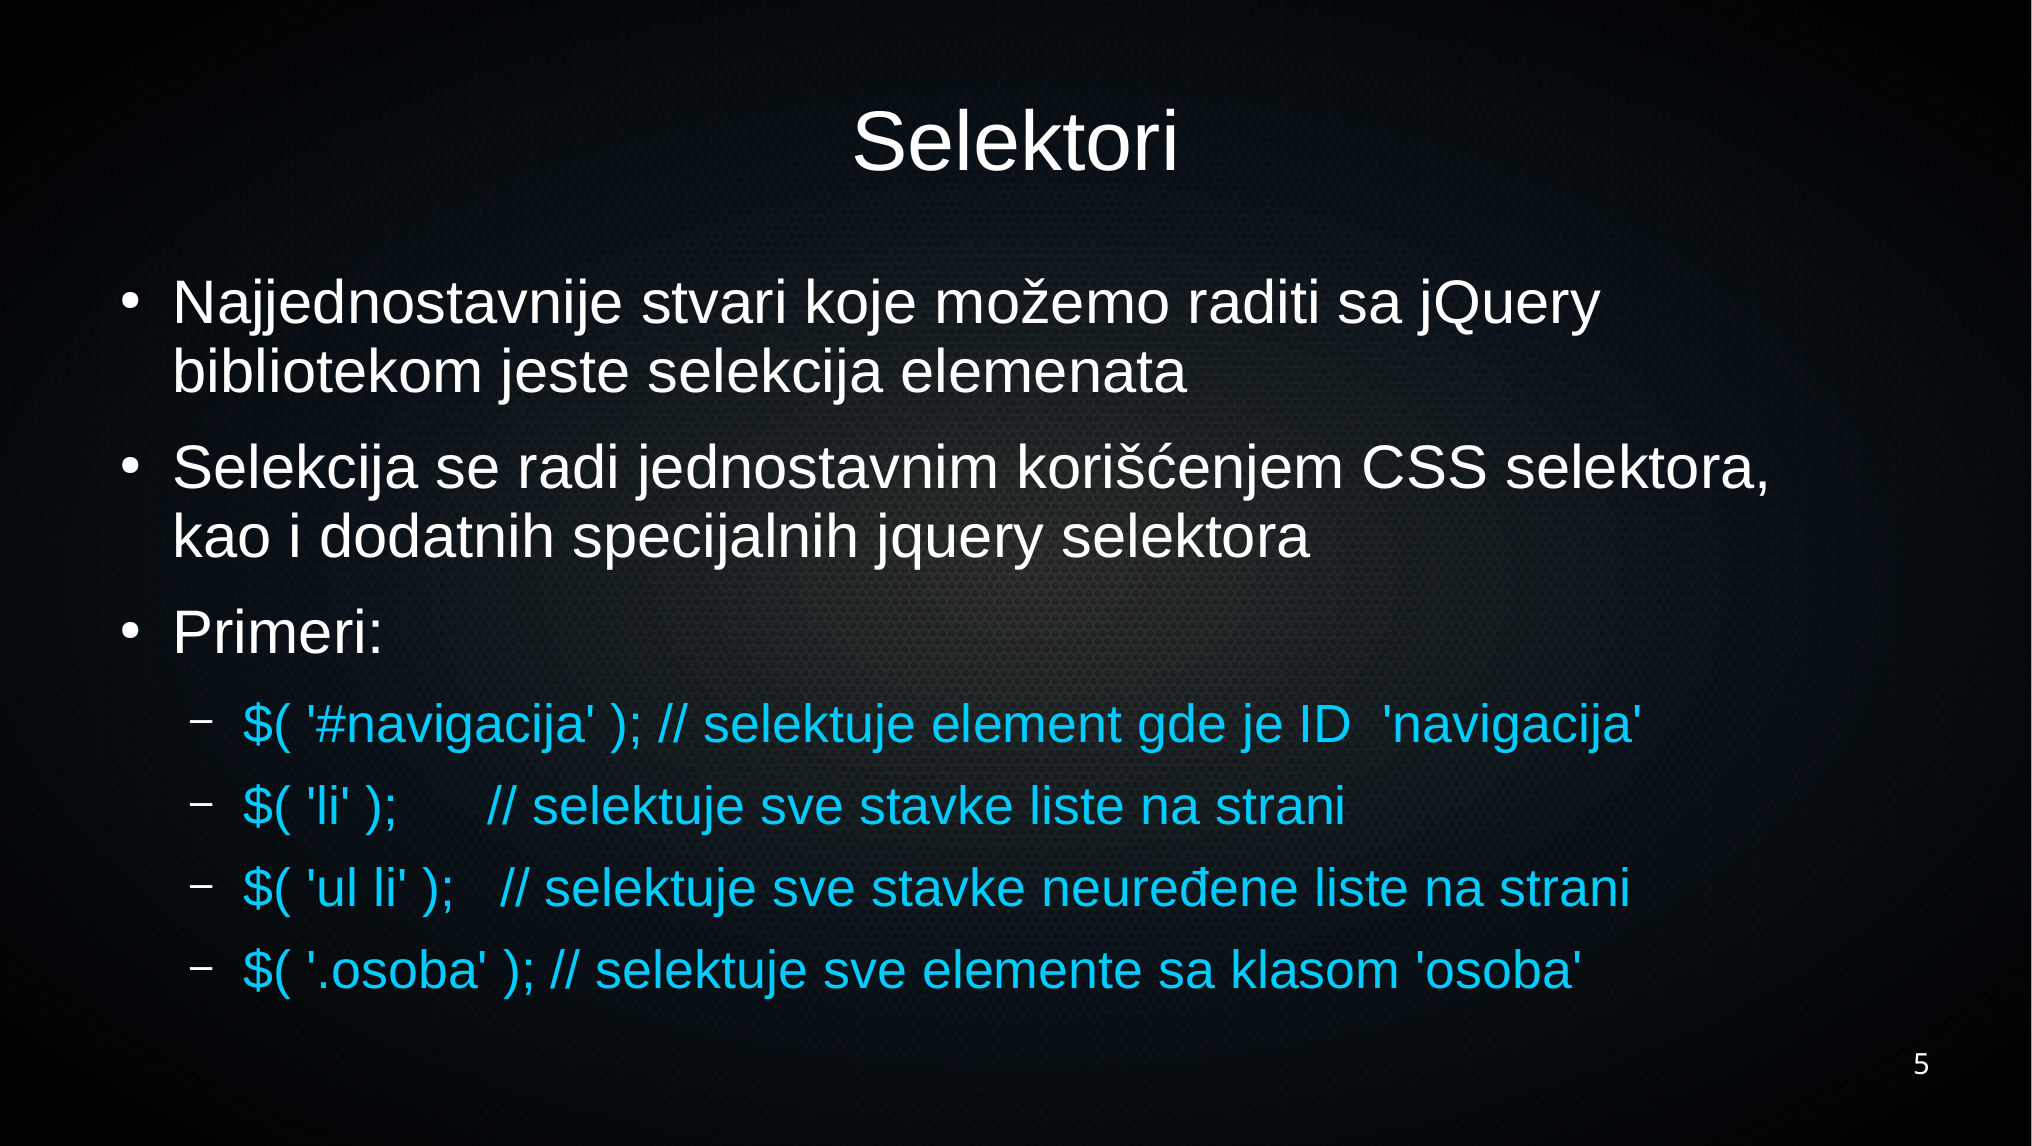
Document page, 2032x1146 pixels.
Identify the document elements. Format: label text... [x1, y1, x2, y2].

picture [0, 0, 2032, 1146]
title Selektori [101, 45, 1930, 237]
list Najjednostavnije stvari koje možemo raditi sa jQuery bibliotekom jeste selekcija elemenata Selekcija se radi jednostavnim korišćenjem CSS selektora, kao i dodatnih specijalnih jquery selektora Primeri: $( '#navigacija' ); // selektuje element gde je ID 'navigacija' $( 'li' ); // selektuje sve stavke liste na strani $( 'ul li' ); // selektuje sve stavke neuređene liste na strani $( '.osoba' ); // selektuje sve elemente sa klasom 'osoba' [101, 268, 1890, 1004]
